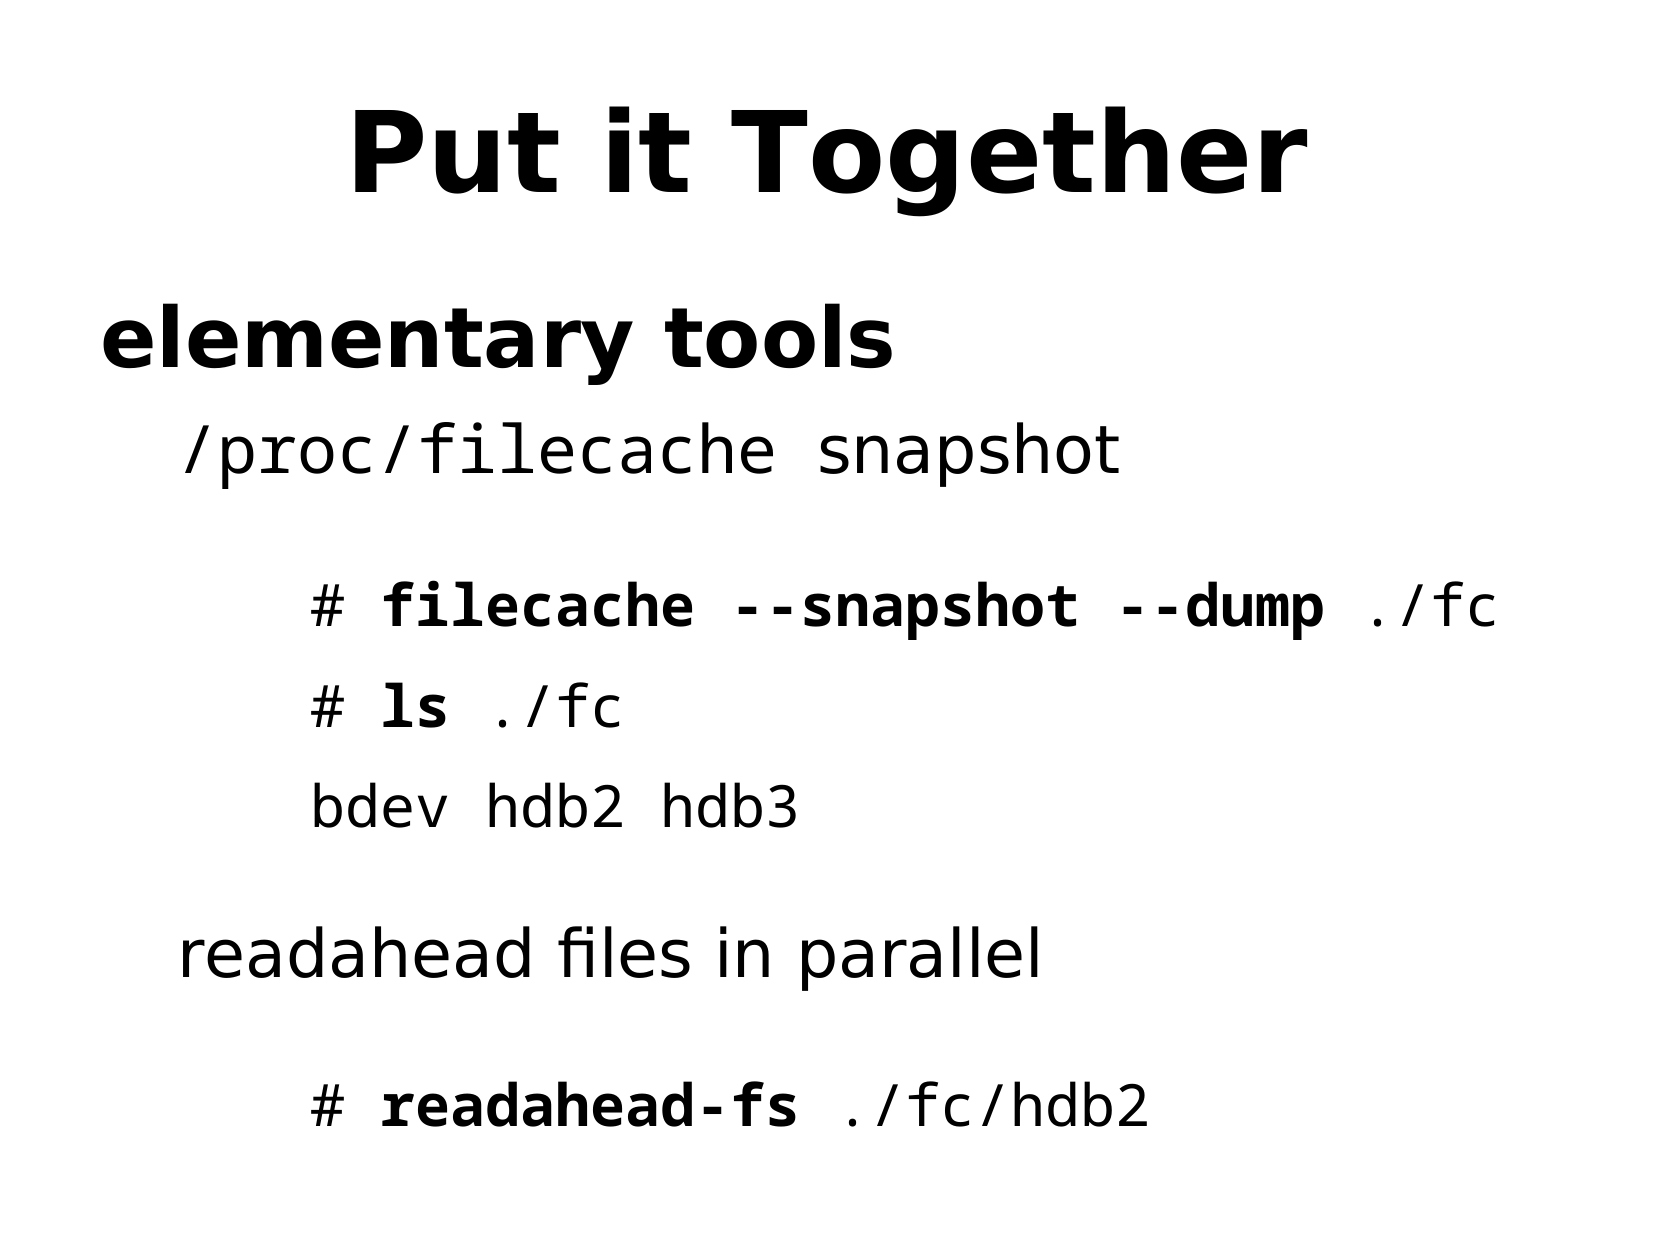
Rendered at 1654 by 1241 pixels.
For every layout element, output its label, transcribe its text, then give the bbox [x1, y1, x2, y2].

list elementary tools /proc/filecache snapshot # filecache --snapshot --dump ./fc # ls ./fc bdev hdb2 hdb3 readahead files in parallel # readahead-fs ./fc/hdb2 [82, 290, 1571, 1109]
title Put it Together [82, 49, 1571, 257]
